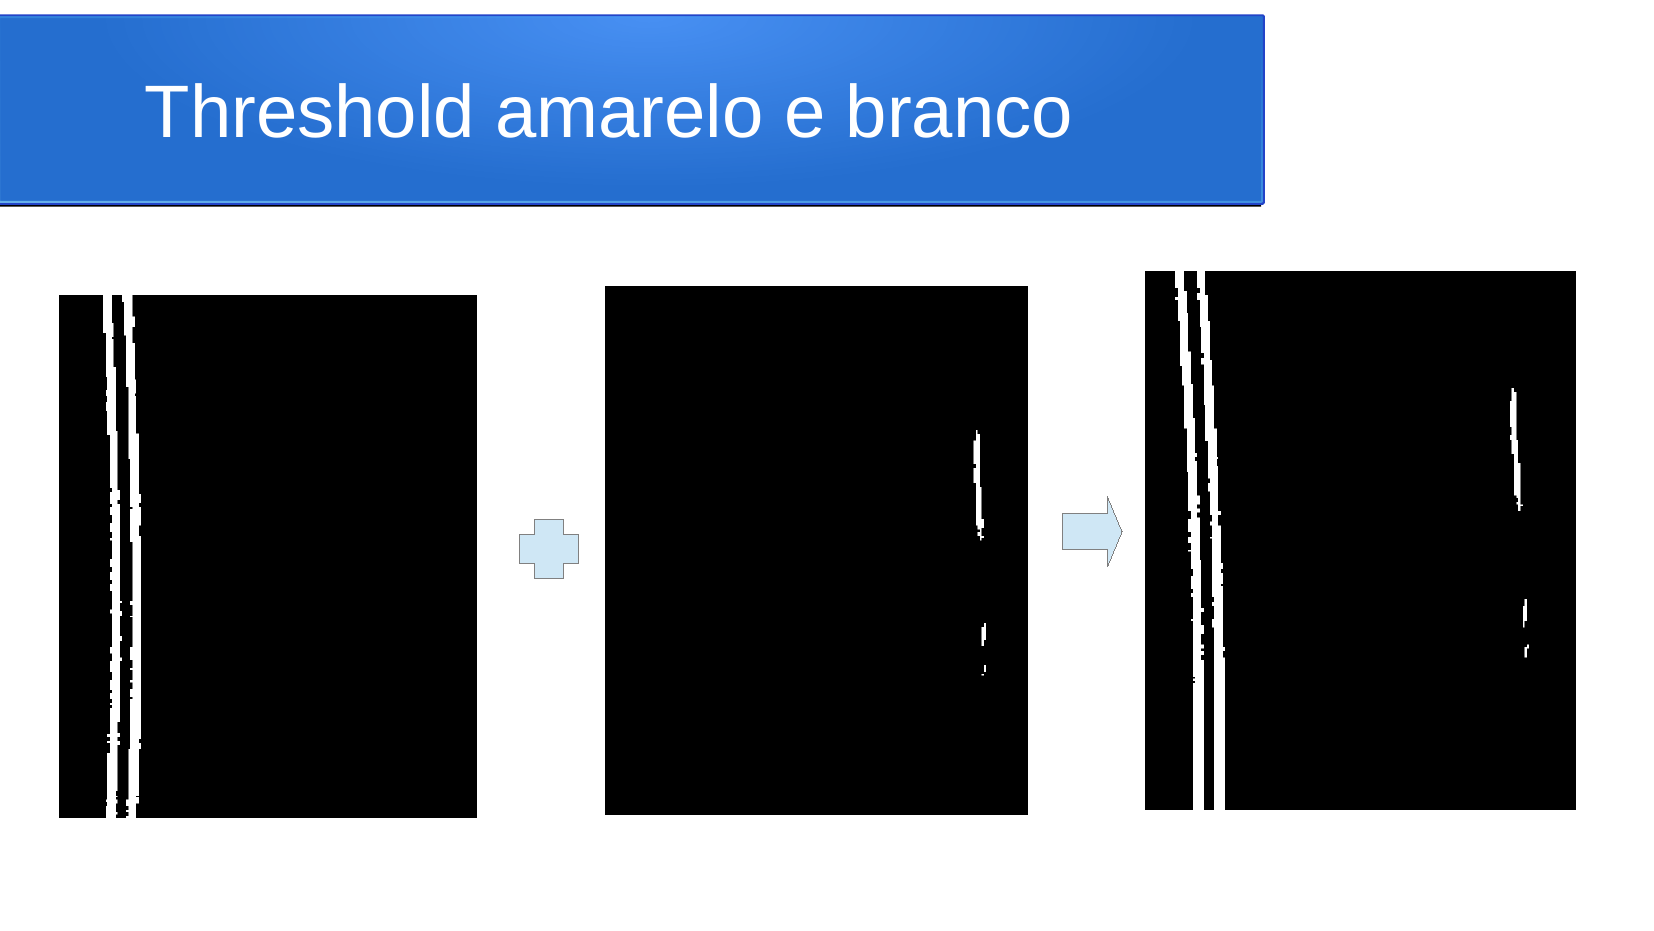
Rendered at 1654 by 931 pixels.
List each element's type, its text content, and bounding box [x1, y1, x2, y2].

text_box [519, 519, 579, 579]
picture [605, 286, 1028, 815]
title Threshold amarelo e branco [82, 35, 1235, 189]
picture [59, 295, 477, 818]
text_box [1062, 496, 1123, 567]
picture [1145, 271, 1576, 810]
